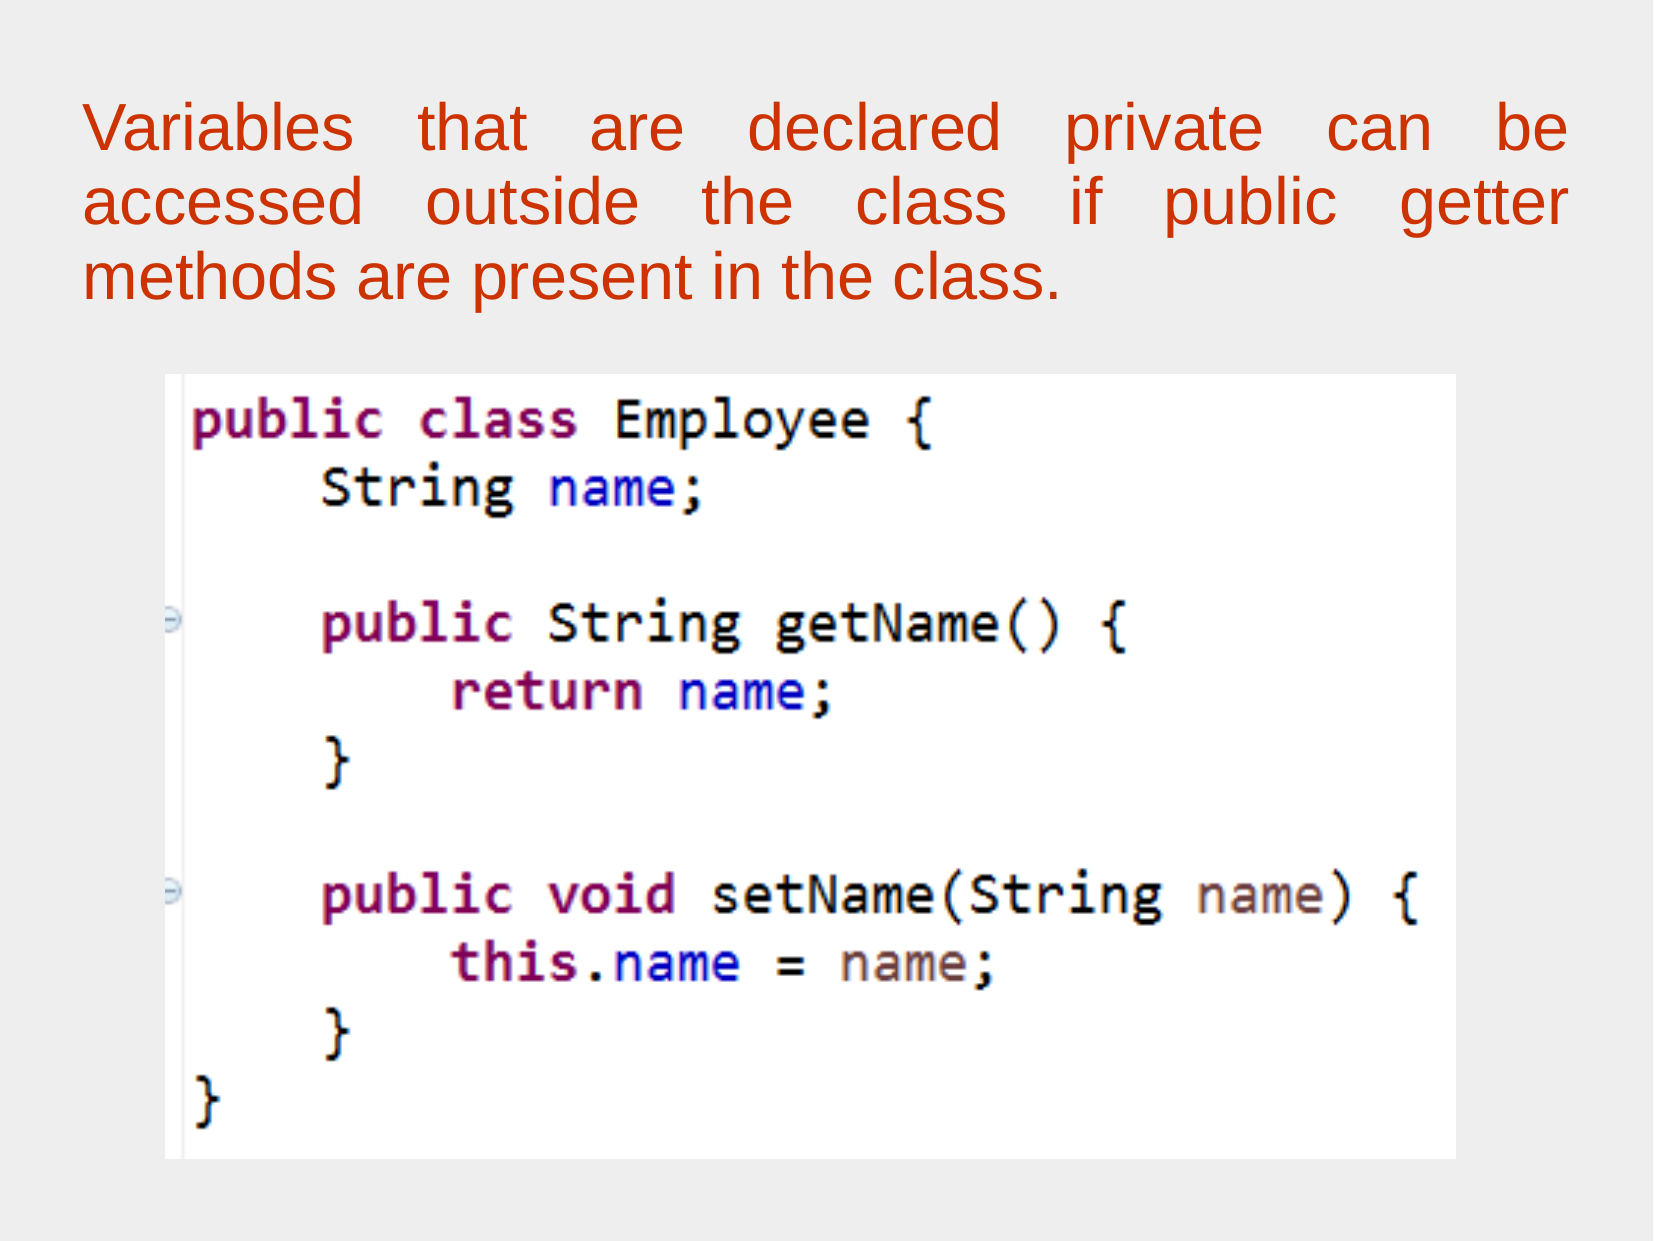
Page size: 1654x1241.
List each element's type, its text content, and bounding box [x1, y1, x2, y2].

list Variables that are declared private can be accessed outside the class if public getter methods are present in the class. [82, 89, 1571, 809]
picture [165, 374, 1456, 1159]
